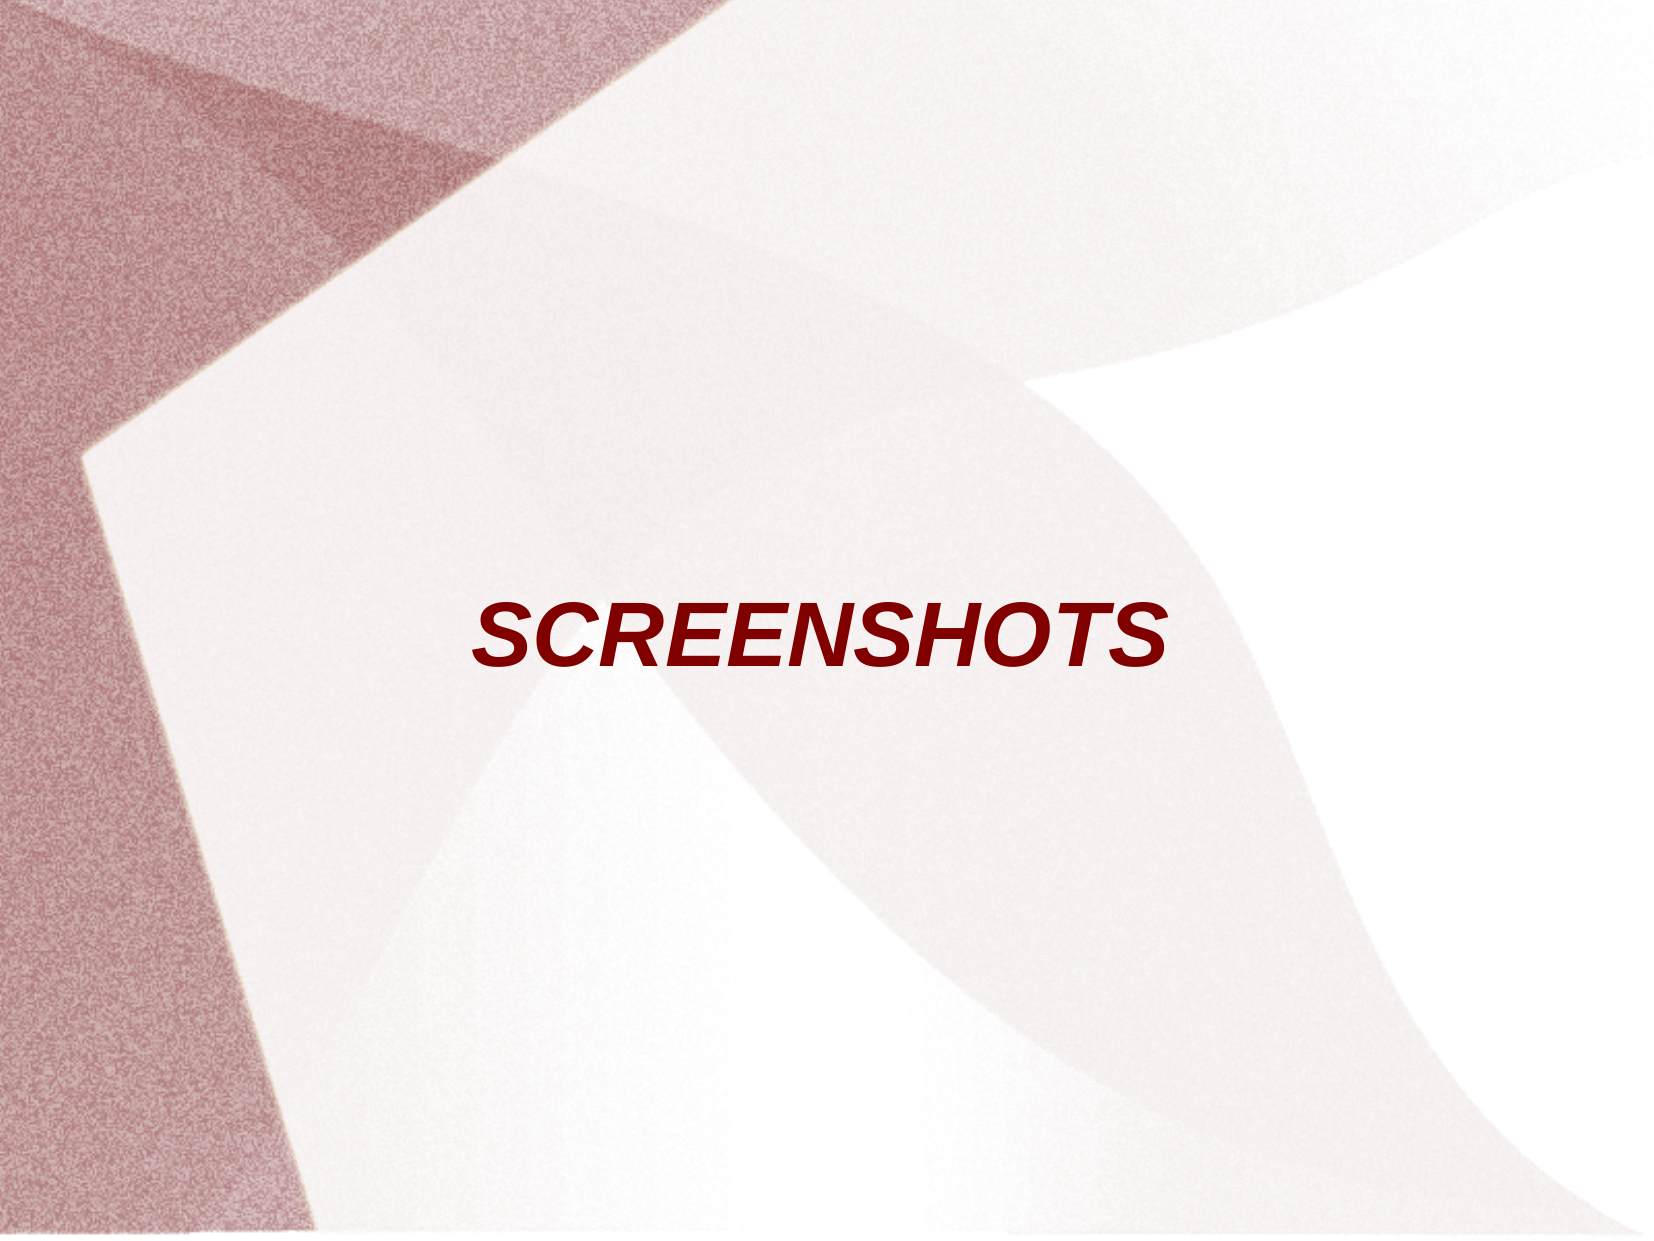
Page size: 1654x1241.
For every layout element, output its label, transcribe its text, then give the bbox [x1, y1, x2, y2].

picture [0, 0, 1654, 1241]
title SCREENSHOTS [17, 531, 1625, 739]
